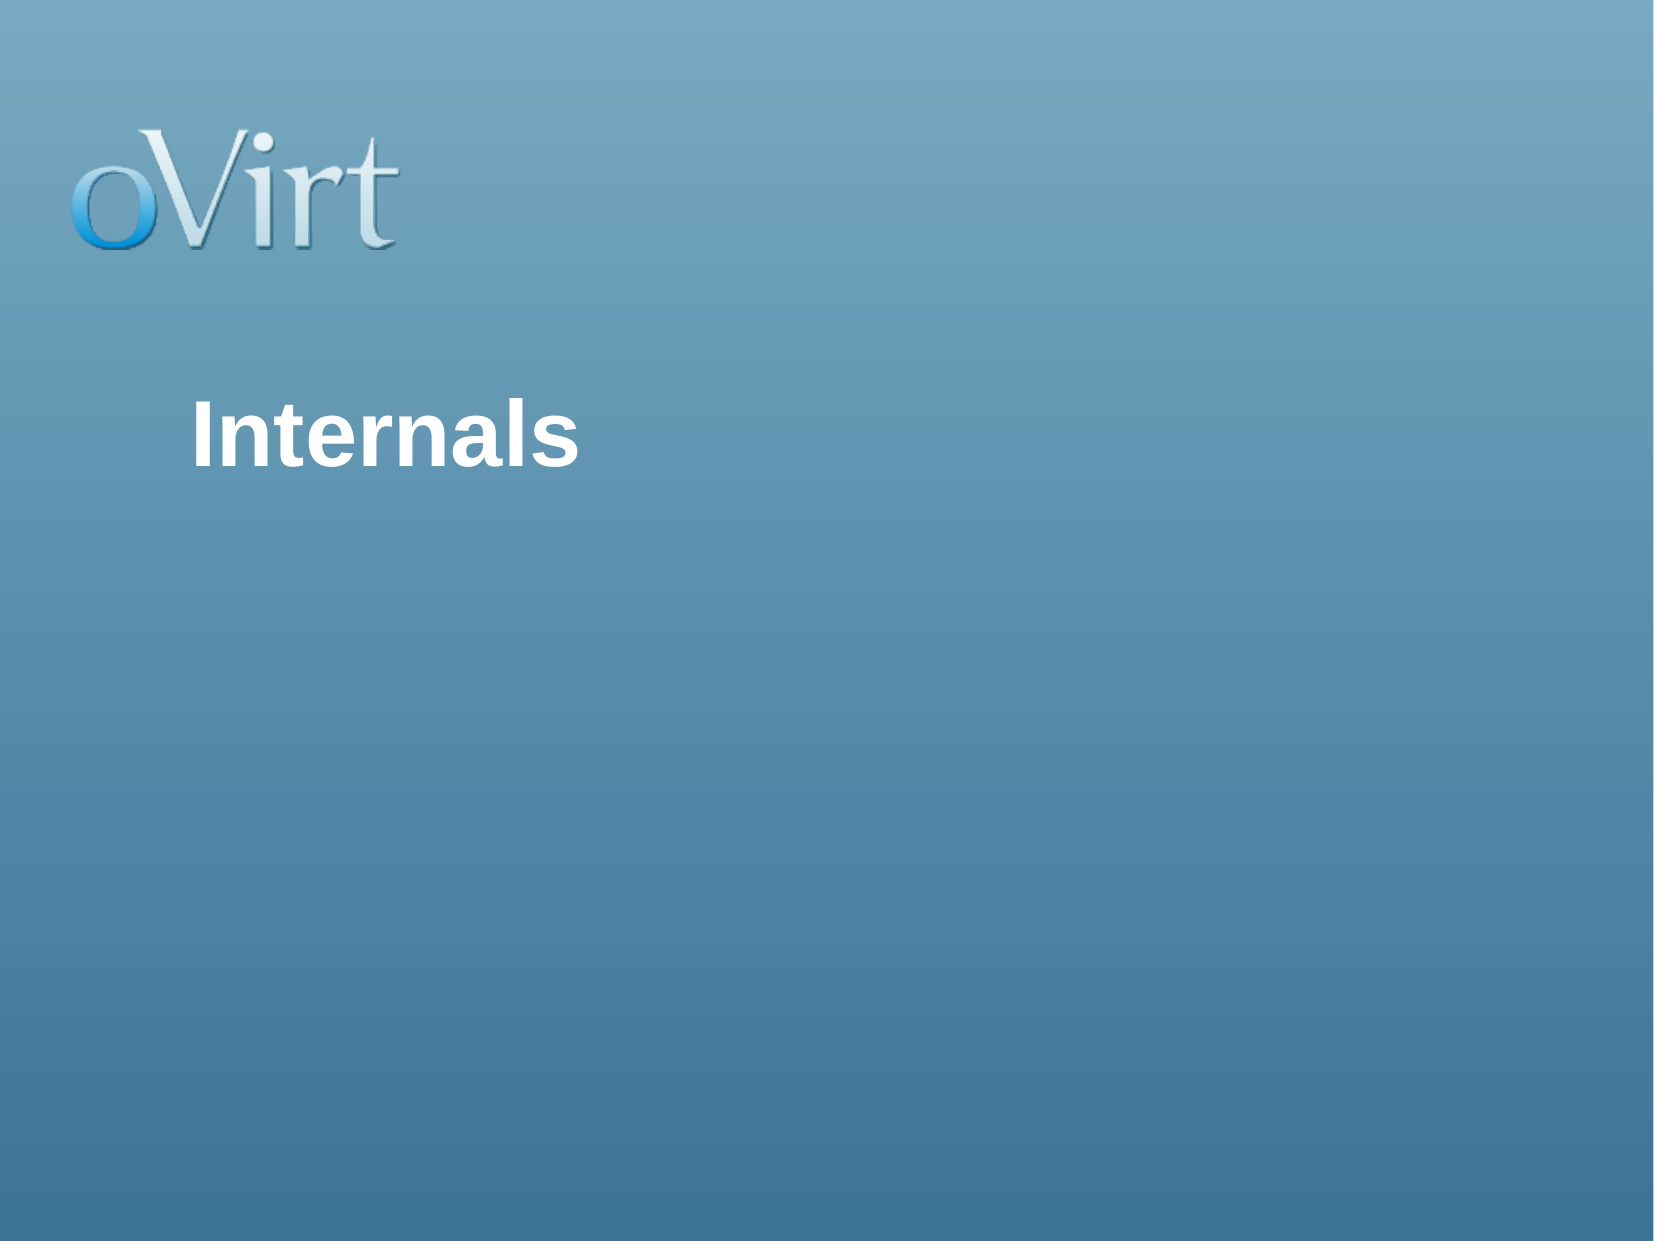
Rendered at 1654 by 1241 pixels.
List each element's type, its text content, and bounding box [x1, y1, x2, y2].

text_box Internals [175, 374, 1549, 510]
picture [0, 0, 1654, 1241]
